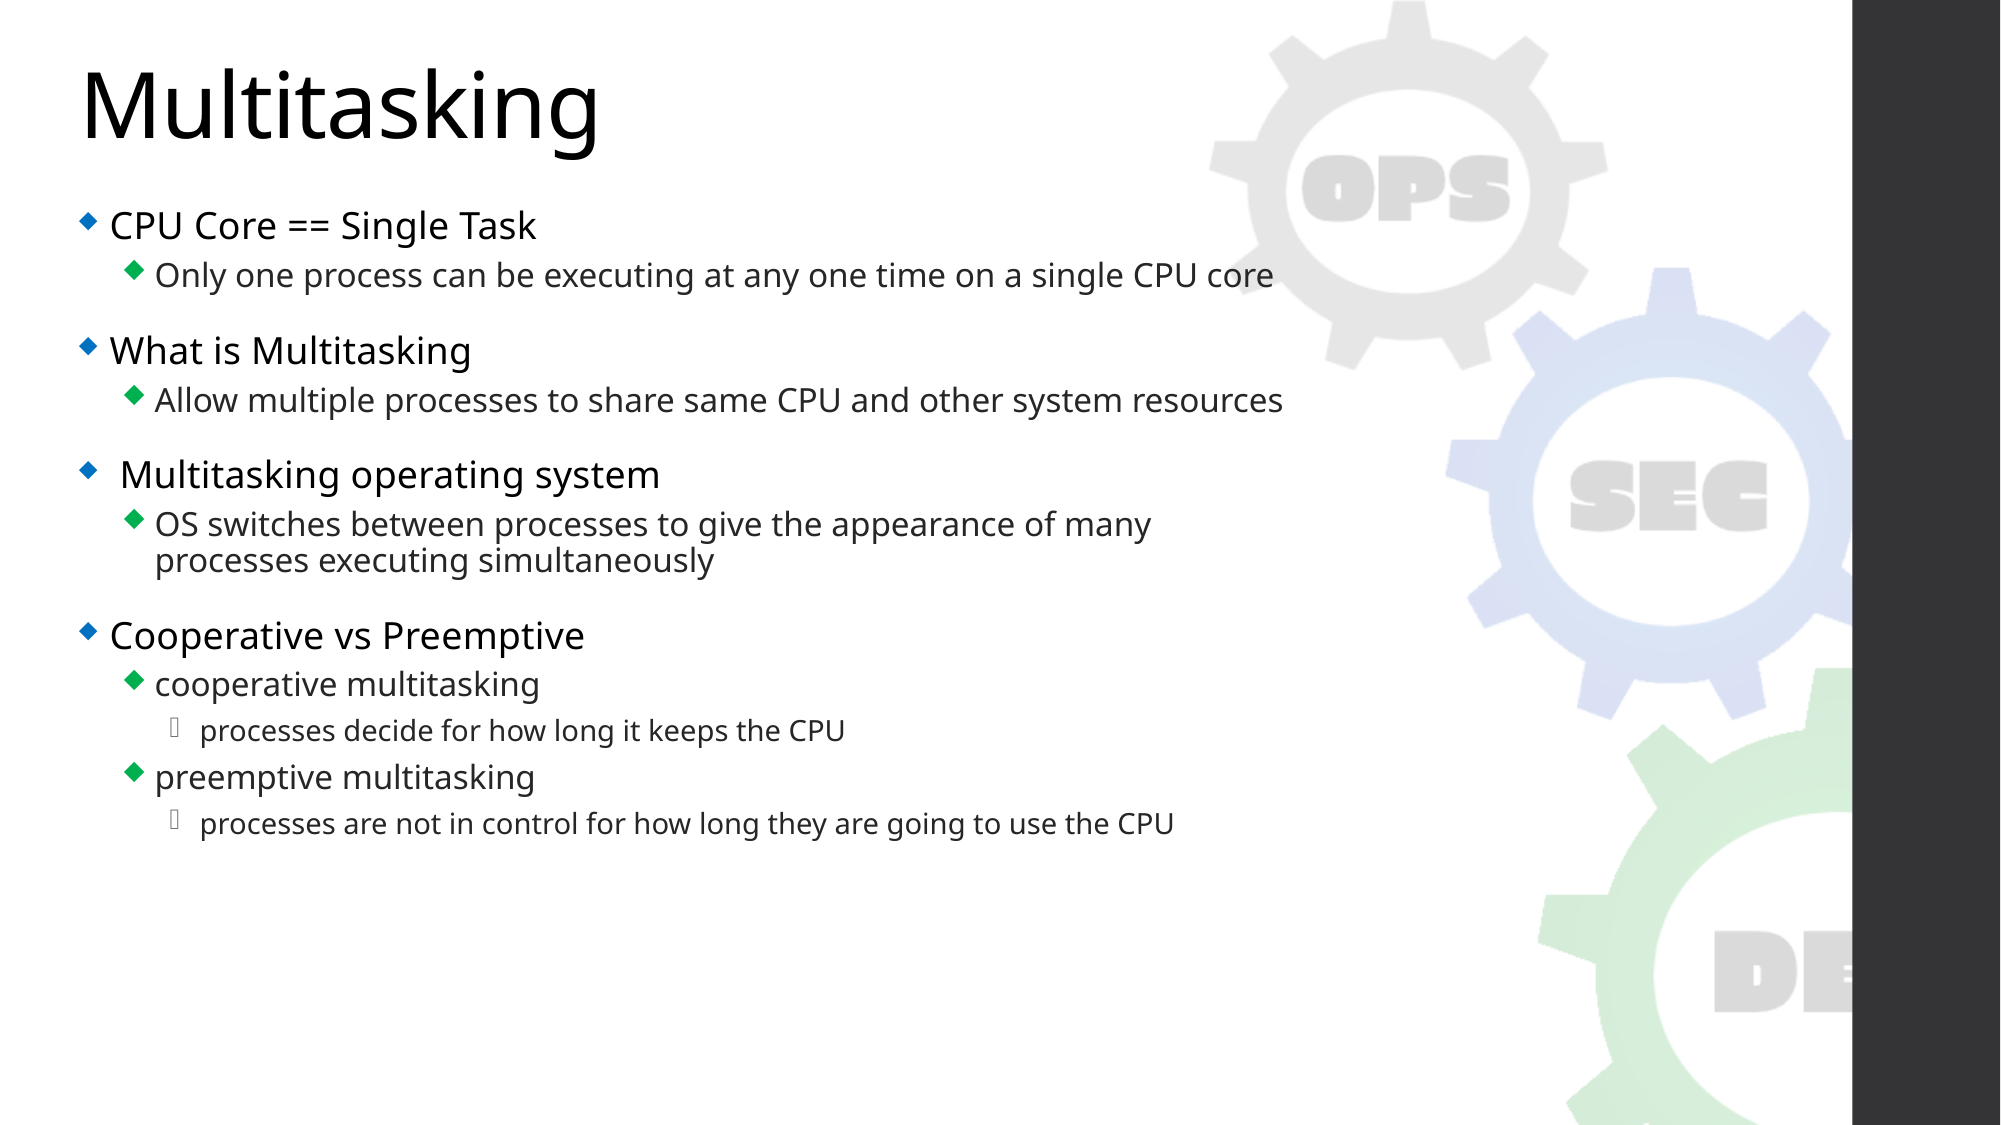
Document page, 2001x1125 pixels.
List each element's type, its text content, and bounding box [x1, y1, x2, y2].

list CPU Core == Single Task Only one process can be executing at any one time on a single CPU core What is Multitasking Allow multiple processes to share same CPU and other system resources Multitasking operating system OS switches between processes to give the appearance of many processes executing simultaneously Cooperative vs Preemptive cooperative multitasking processes decide for how long it keeps the CPU preemptive multitasking processes are not in control for how long they are going to use the CPU [64, 198, 1330, 1073]
title Multitasking [64, 33, 1797, 166]
